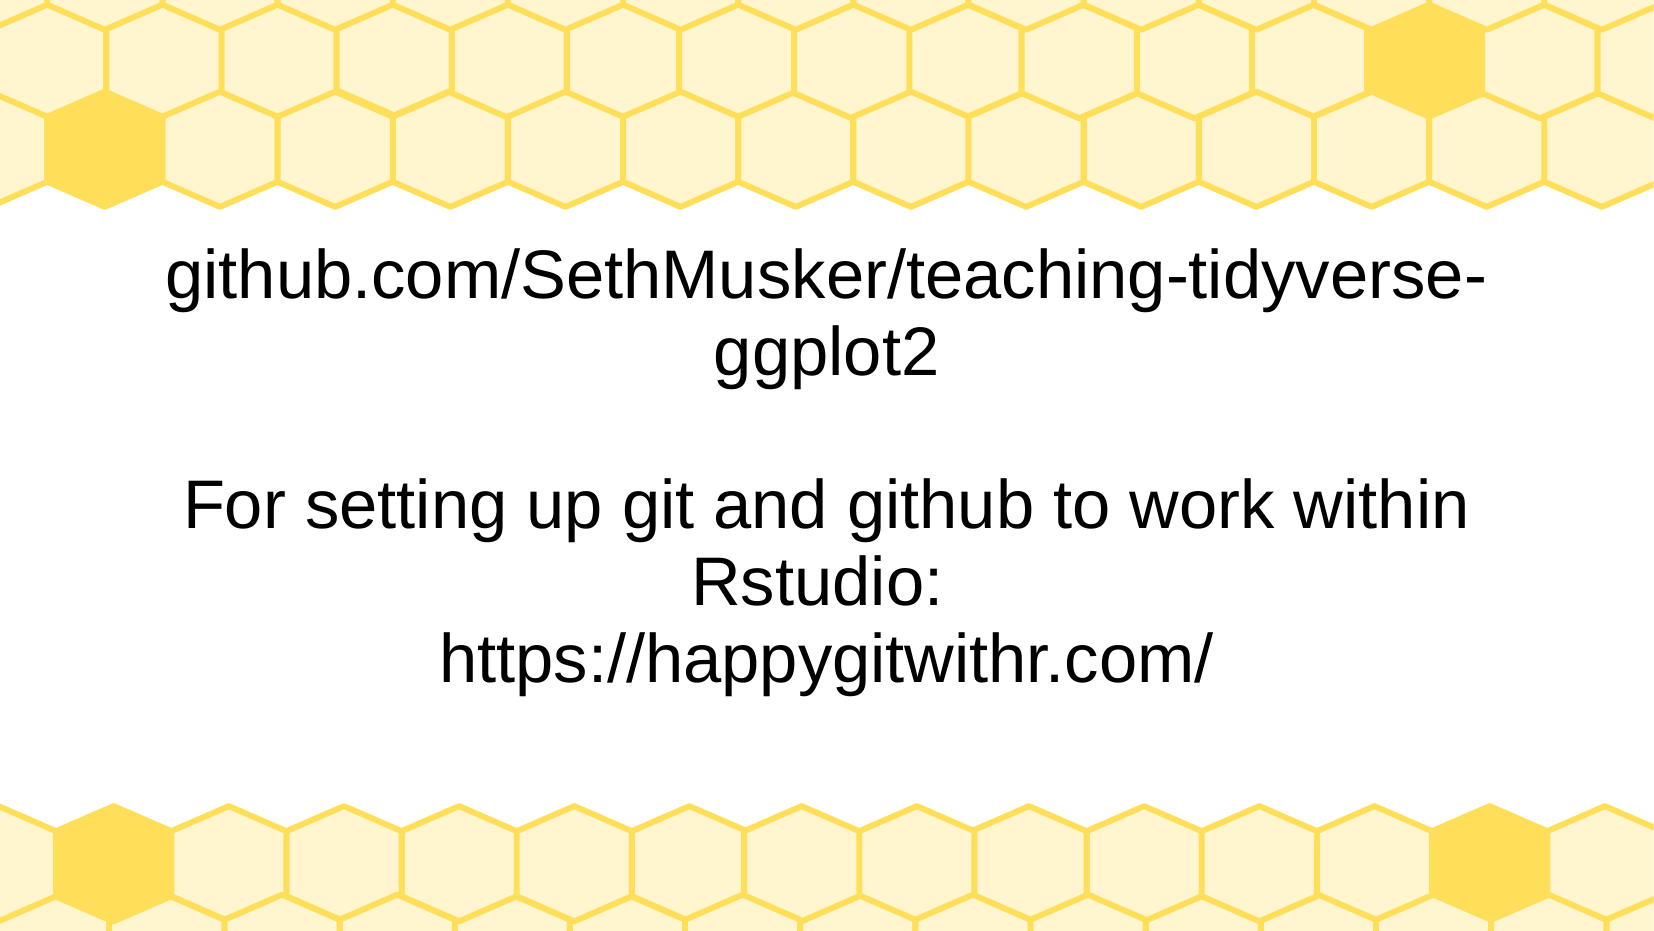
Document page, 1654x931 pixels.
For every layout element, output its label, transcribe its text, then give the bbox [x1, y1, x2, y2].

title github.com/SethMusker/teaching-tidyverse-ggplot2 For setting up git and github to work within Rstudio: https://happygitwithr.com/ [88, 236, 1565, 697]
